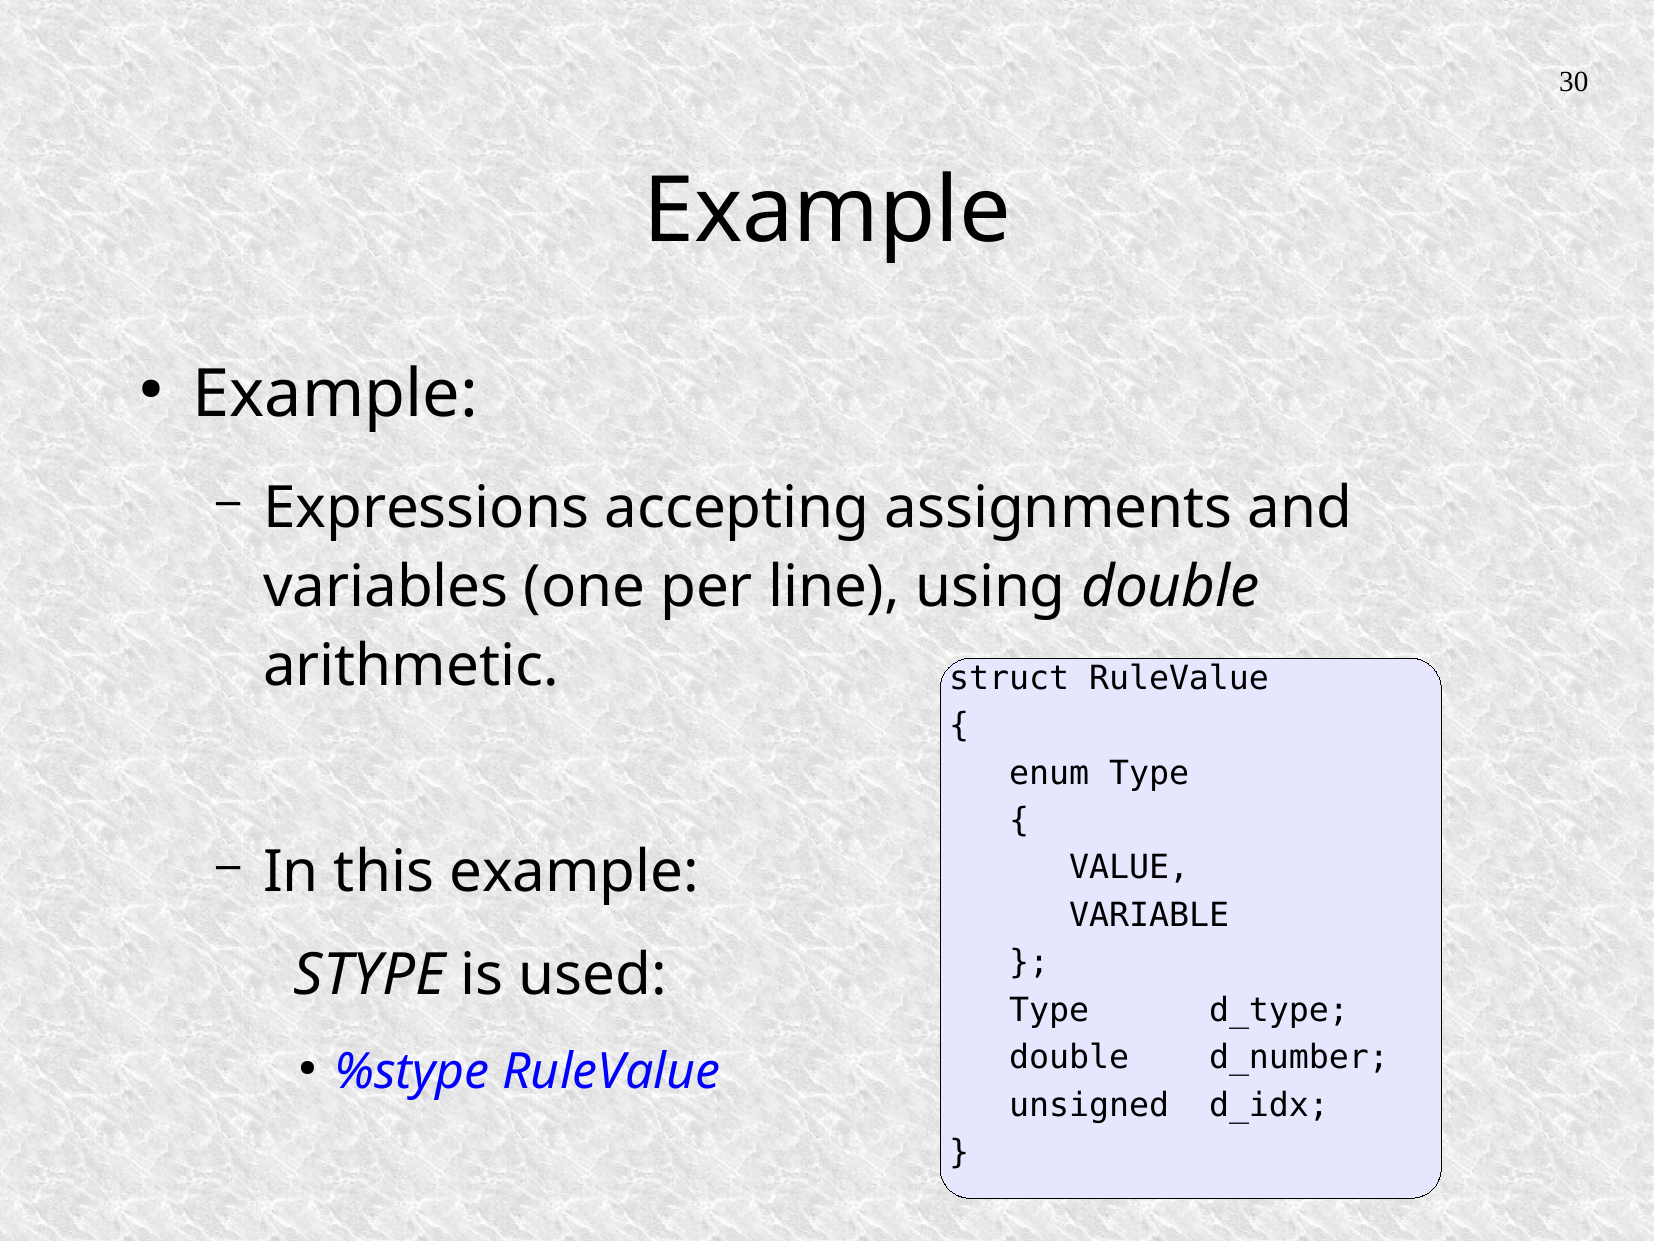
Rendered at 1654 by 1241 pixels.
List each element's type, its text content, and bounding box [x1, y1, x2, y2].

title Example [121, 102, 1534, 311]
text_box struct RuleValue { enum Type { VALUE, VARIABLE }; Type d_type; double d_number; unsigned d_idx; } [940, 658, 1442, 1199]
list Example: Expressions accepting assignments and variables (one per line), using double arithmetic. In this example: STYPE is used: %stype RuleValue [121, 344, 1534, 1127]
picture [0, 0, 1654, 1241]
